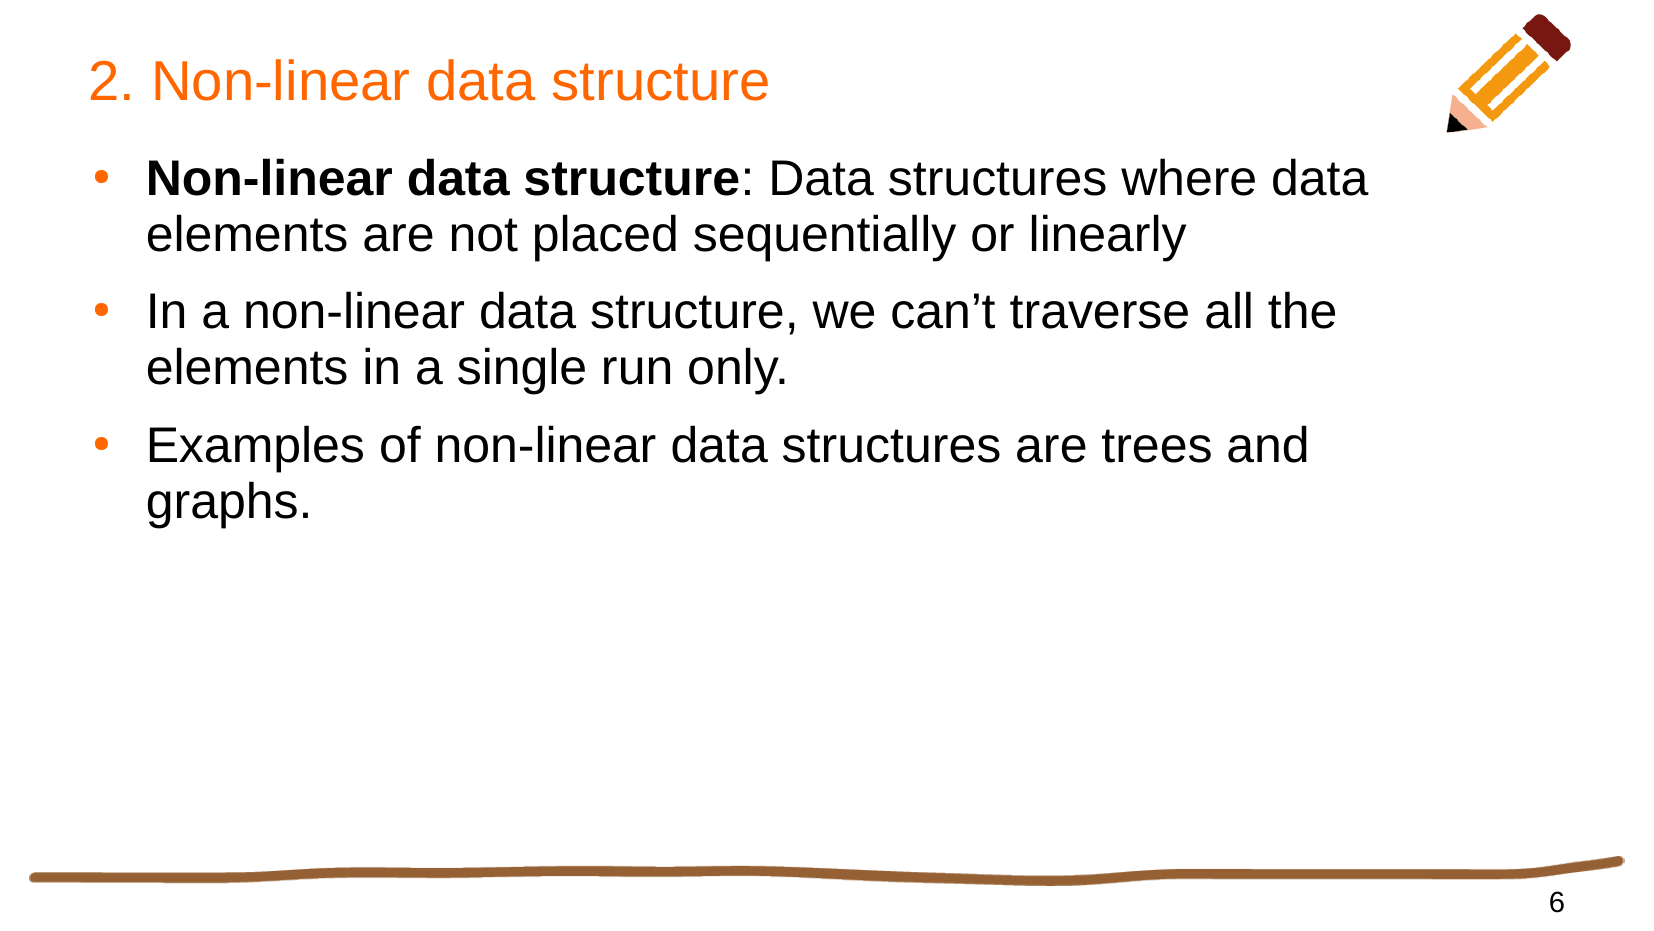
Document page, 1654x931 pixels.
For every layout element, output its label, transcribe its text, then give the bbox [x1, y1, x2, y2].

picture [1446, 14, 1571, 133]
title 2. Non-linear data structure [88, 29, 1447, 133]
picture [29, 856, 1625, 886]
list Non-linear data structure: Data structures where data elements are not placed sequentially or linearly In a non-linear data structure, we can’t traverse all the elements in a single run only. Examples of non-linear data structures are trees and graphs. [75, 150, 1449, 800]
